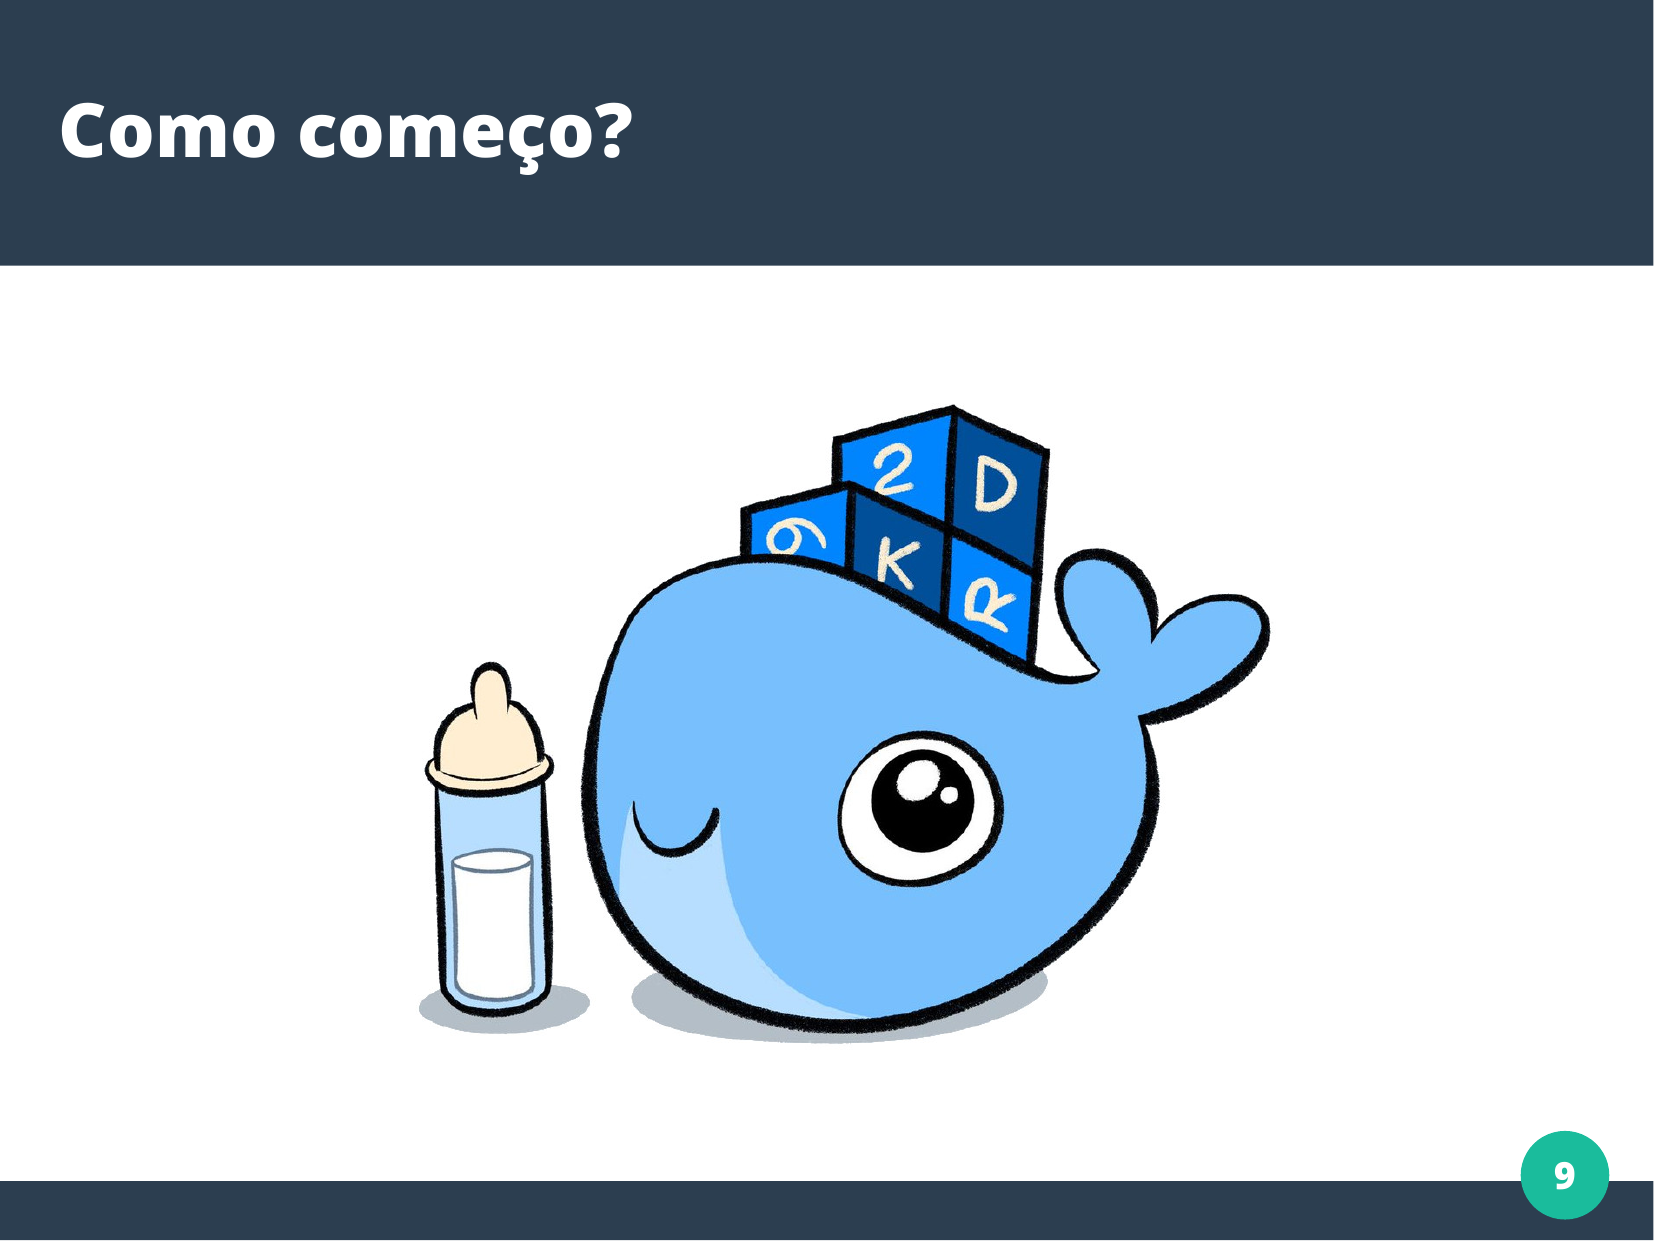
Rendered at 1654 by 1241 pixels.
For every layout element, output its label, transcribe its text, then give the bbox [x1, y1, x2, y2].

picture [401, 389, 1276, 1053]
title Como começo? [59, 49, 1595, 207]
